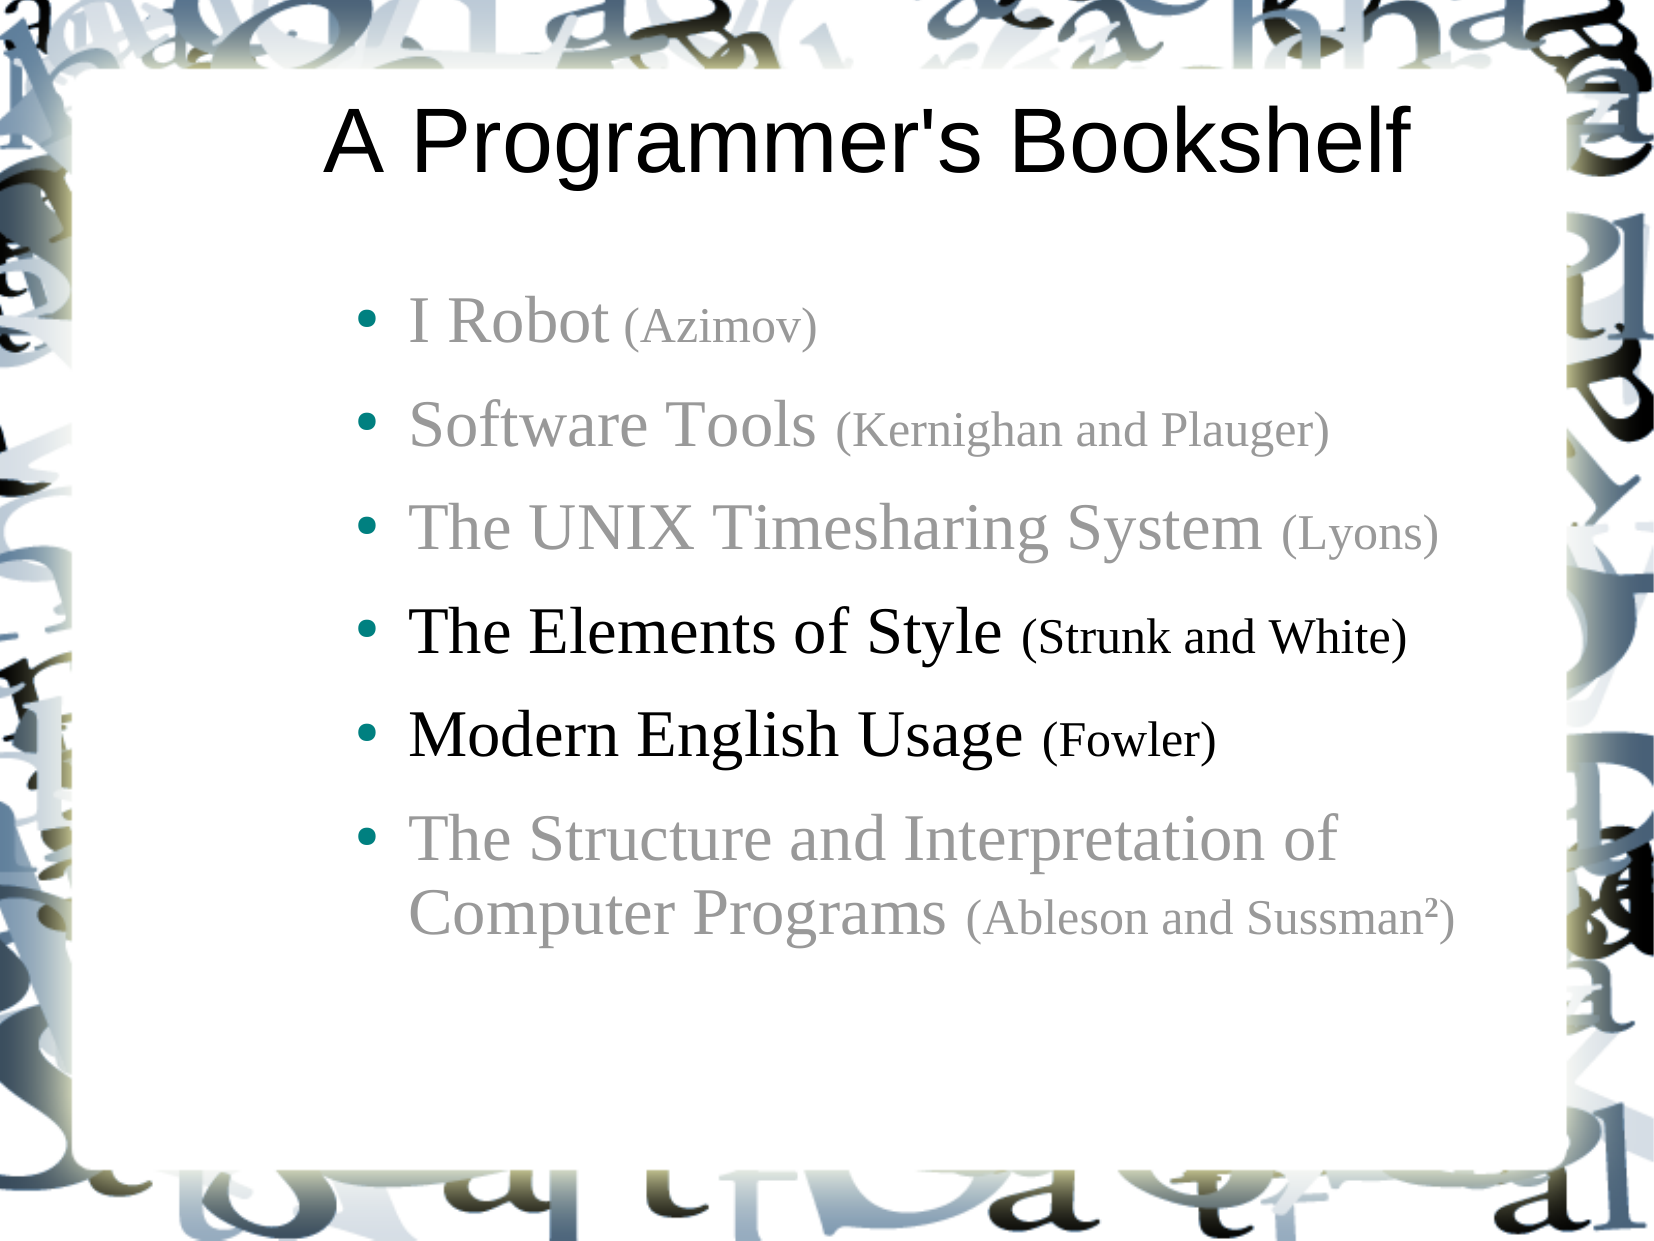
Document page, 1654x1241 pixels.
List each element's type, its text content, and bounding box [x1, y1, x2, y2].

picture [0, 0, 1654, 1241]
title A Programmer's Bookshelf [230, 37, 1506, 245]
list I Robot (Azimov) Software Tools (Kernighan and Plauger) The UNIX Timesharing System (Lyons) The Elements of Style (Strunk and White) Modern English Usage (Fowler) The Structure and Interpretation of Computer Programs (Ableson and Sussman2) [337, 282, 1614, 1102]
